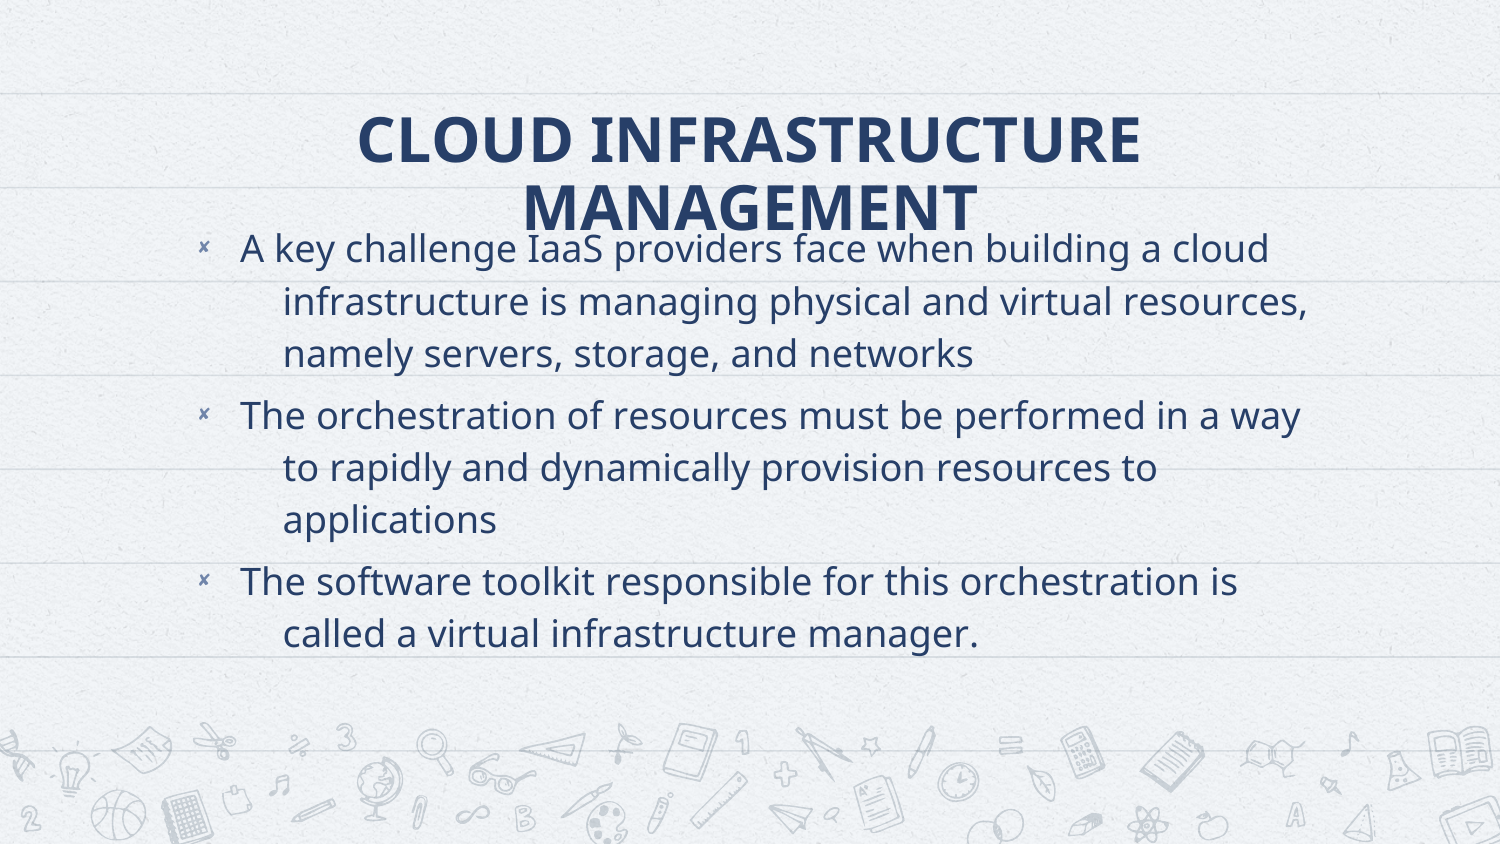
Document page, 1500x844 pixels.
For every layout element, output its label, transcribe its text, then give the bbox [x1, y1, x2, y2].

list A key challenge IaaS providers face when building a cloud infrastructure is managing physical and virtual resources, namely servers, storage, and networks The orchestration of resources must be performed in a way to rapidly and dynamically provision resources to applications The software toolkit responsible for this orchestration is called a virtual infrastructure manager. [67, 165, 1432, 658]
title CLOUD INFRASTRUCTURE MANAGEMENT [168, 108, 1332, 163]
